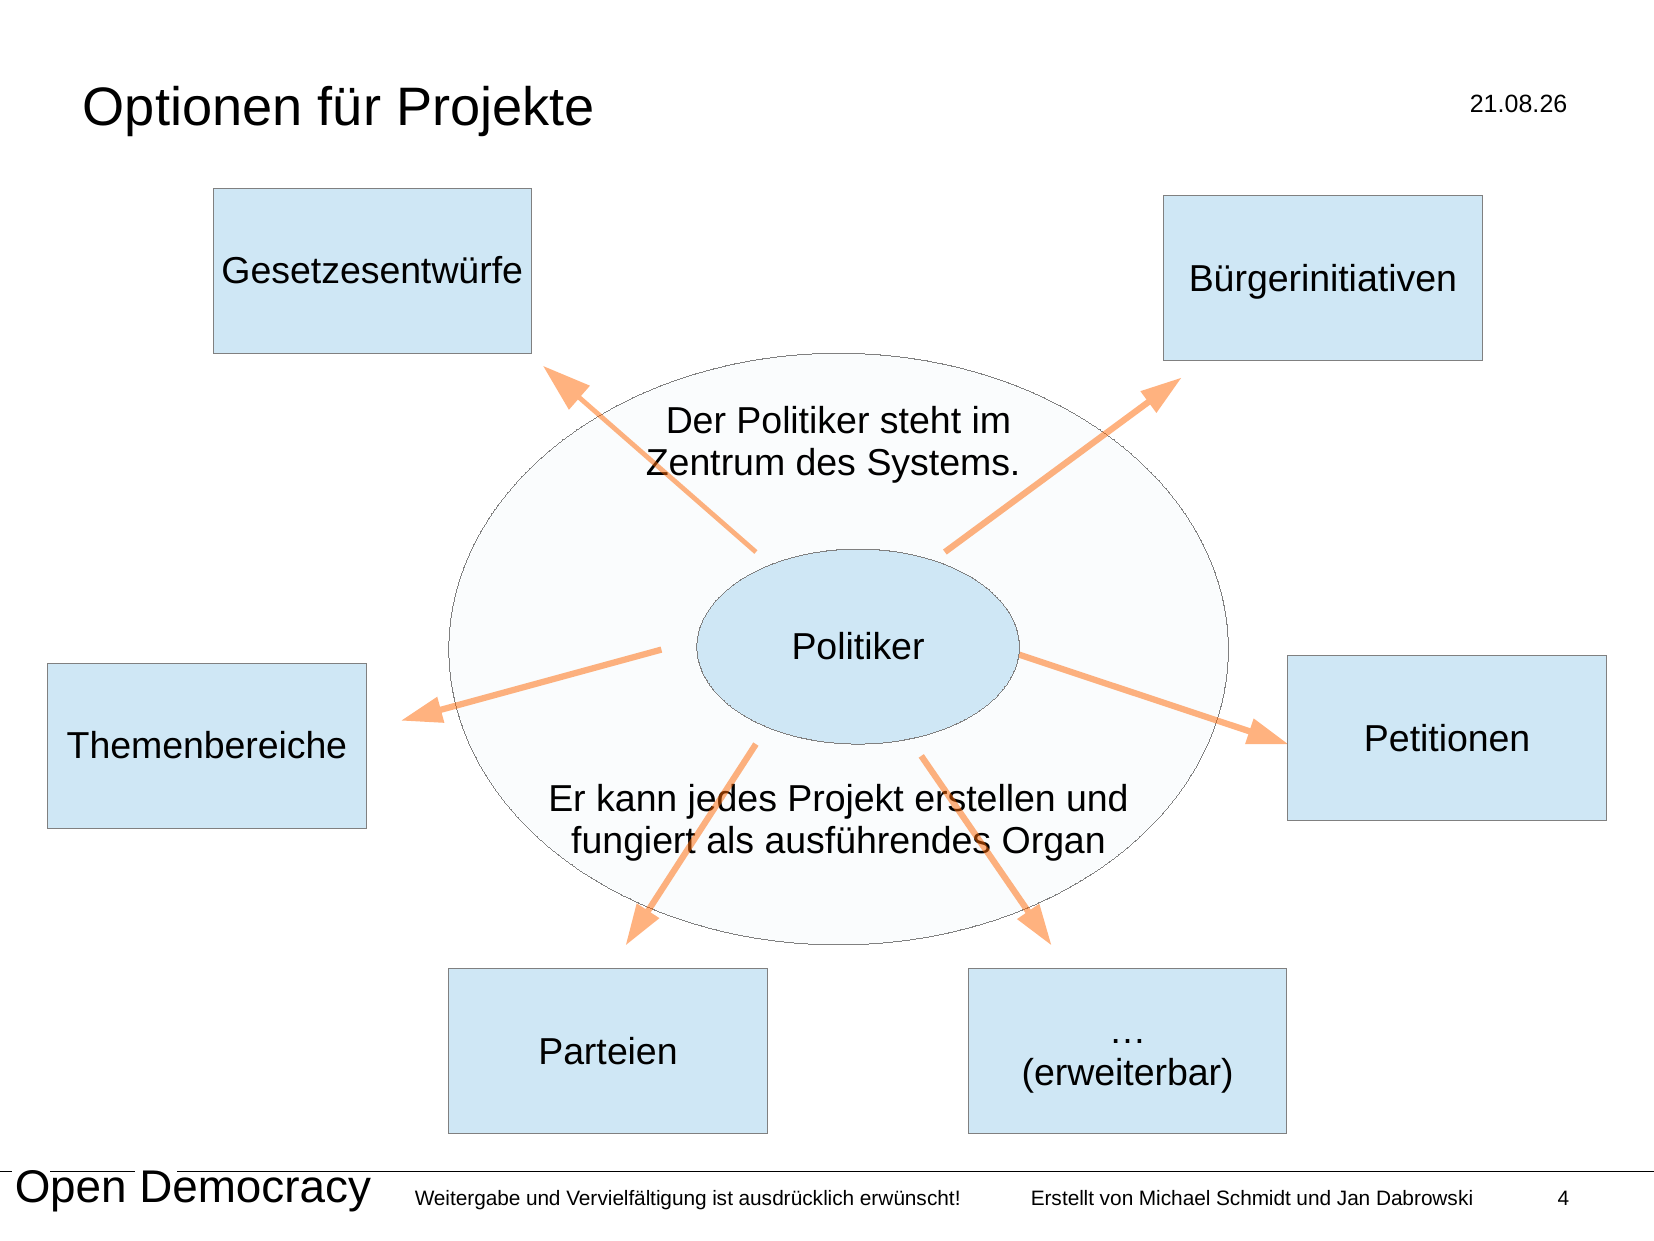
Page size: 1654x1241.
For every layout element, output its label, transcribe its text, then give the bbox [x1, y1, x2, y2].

text_box … (erweiterbar) [968, 968, 1287, 1134]
text_box Petitionen [1287, 655, 1607, 821]
title Optionen für Projekte [82, 59, 1359, 155]
text_box Der Politiker steht im Zentrum des Systems. Er kann jedes Projekt erstellen und fungiert als ausführendes Organ [448, 353, 1229, 945]
text_box Politiker [696, 549, 1020, 745]
text_box Parteien [448, 968, 768, 1134]
text_box Bürgerinitiativen [1163, 195, 1483, 361]
text_box Gesetzesentwürfe [213, 188, 532, 354]
text_box Themenbereiche [47, 663, 367, 829]
